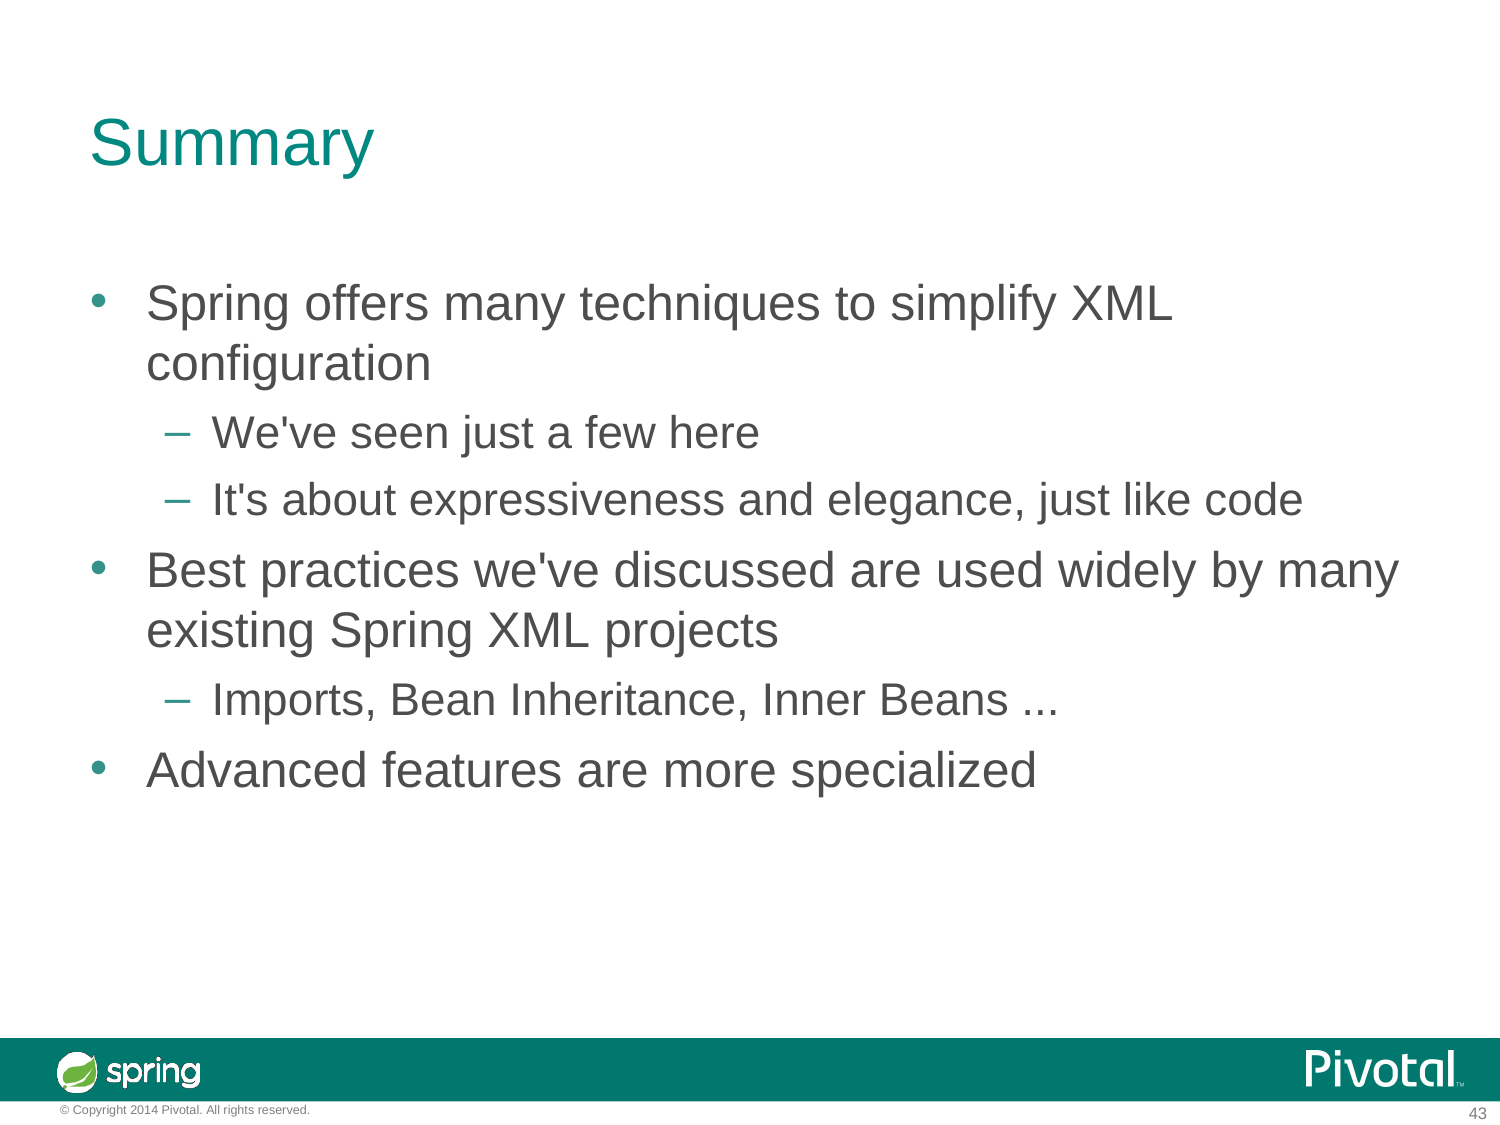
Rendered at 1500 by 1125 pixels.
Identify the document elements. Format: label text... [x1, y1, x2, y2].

picture [1306, 1050, 1464, 1087]
title Summary [75, 45, 1426, 233]
list Spring offers many techniques to simplify XML configuration We've seen just a few here It's about expressiveness and elegance, just like code Best practices we've discussed are used widely by many existing Spring XML projects Imports, Bean Inheritance, Inner Beans ... Advanced features are more specialized [75, 262, 1426, 1005]
picture [32, 1041, 210, 1103]
